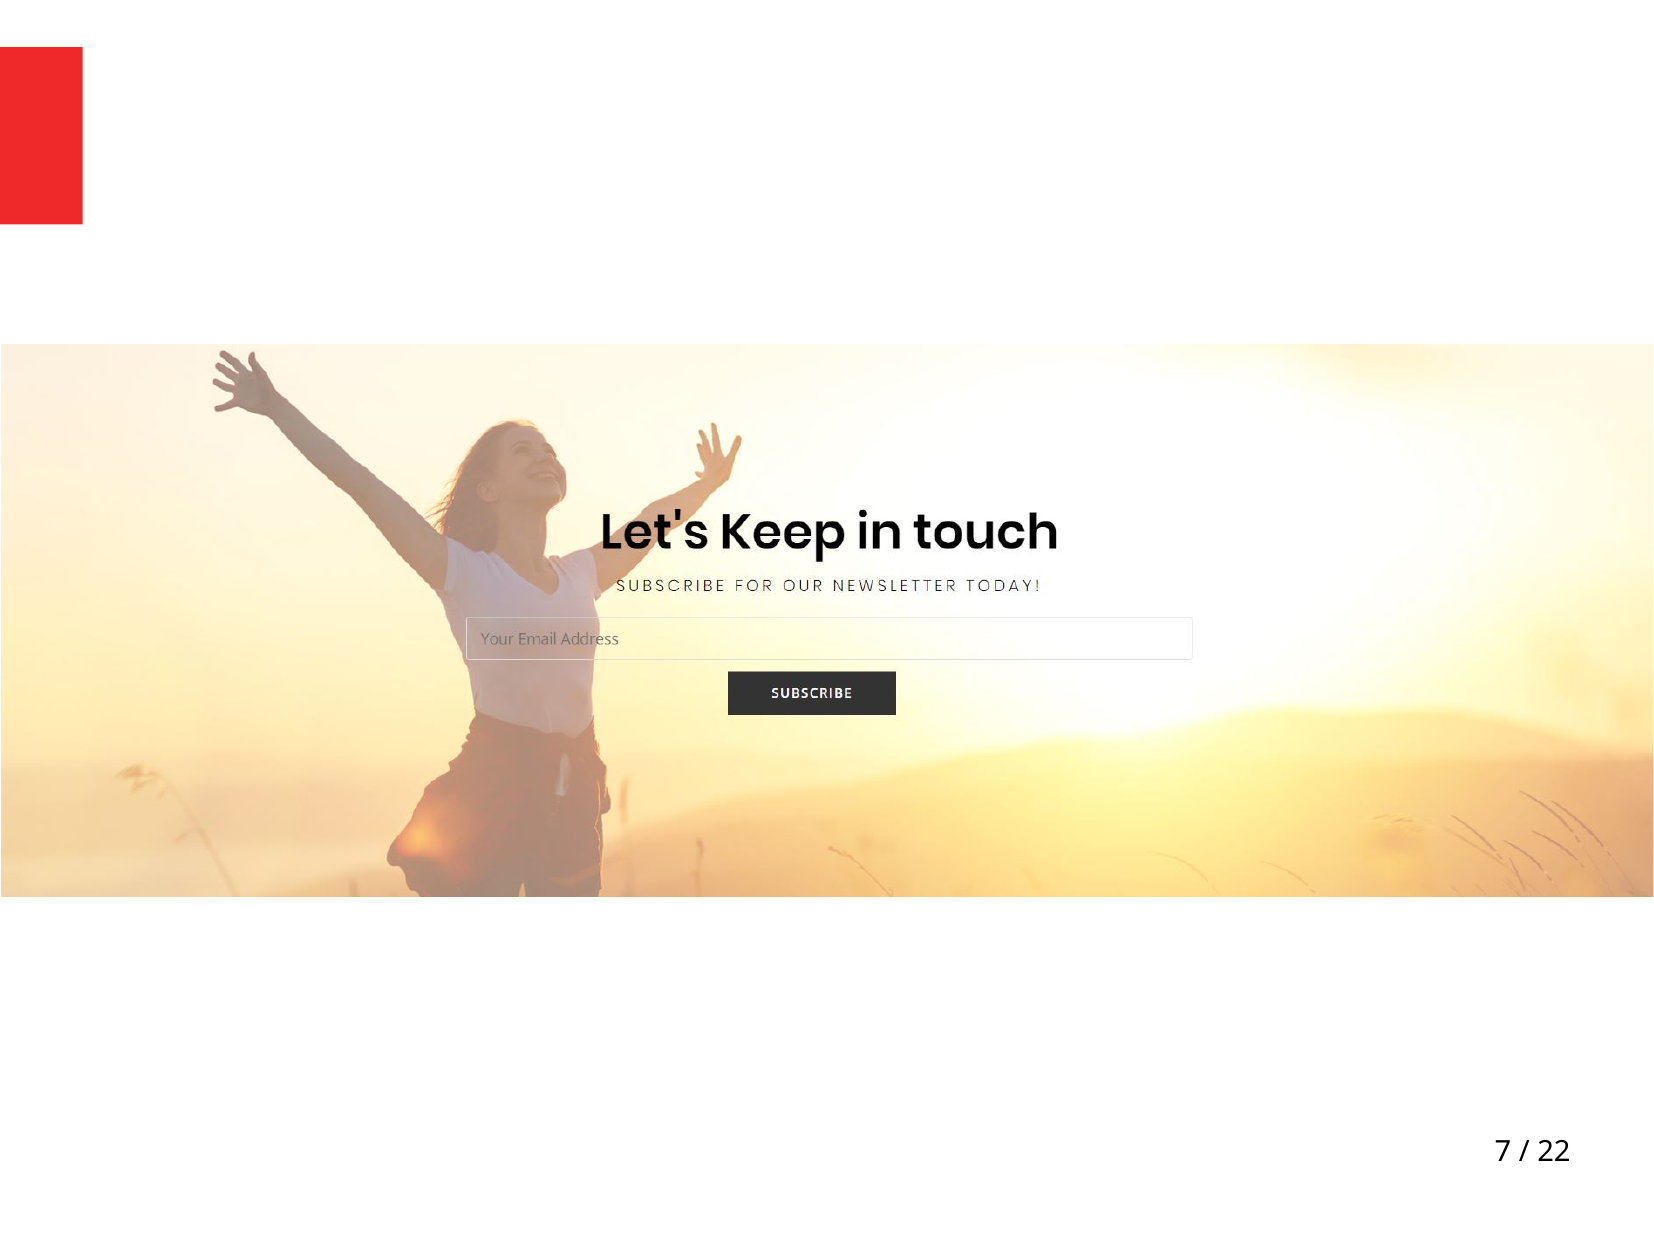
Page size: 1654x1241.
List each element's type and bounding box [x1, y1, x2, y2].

picture [1, 344, 1654, 897]
